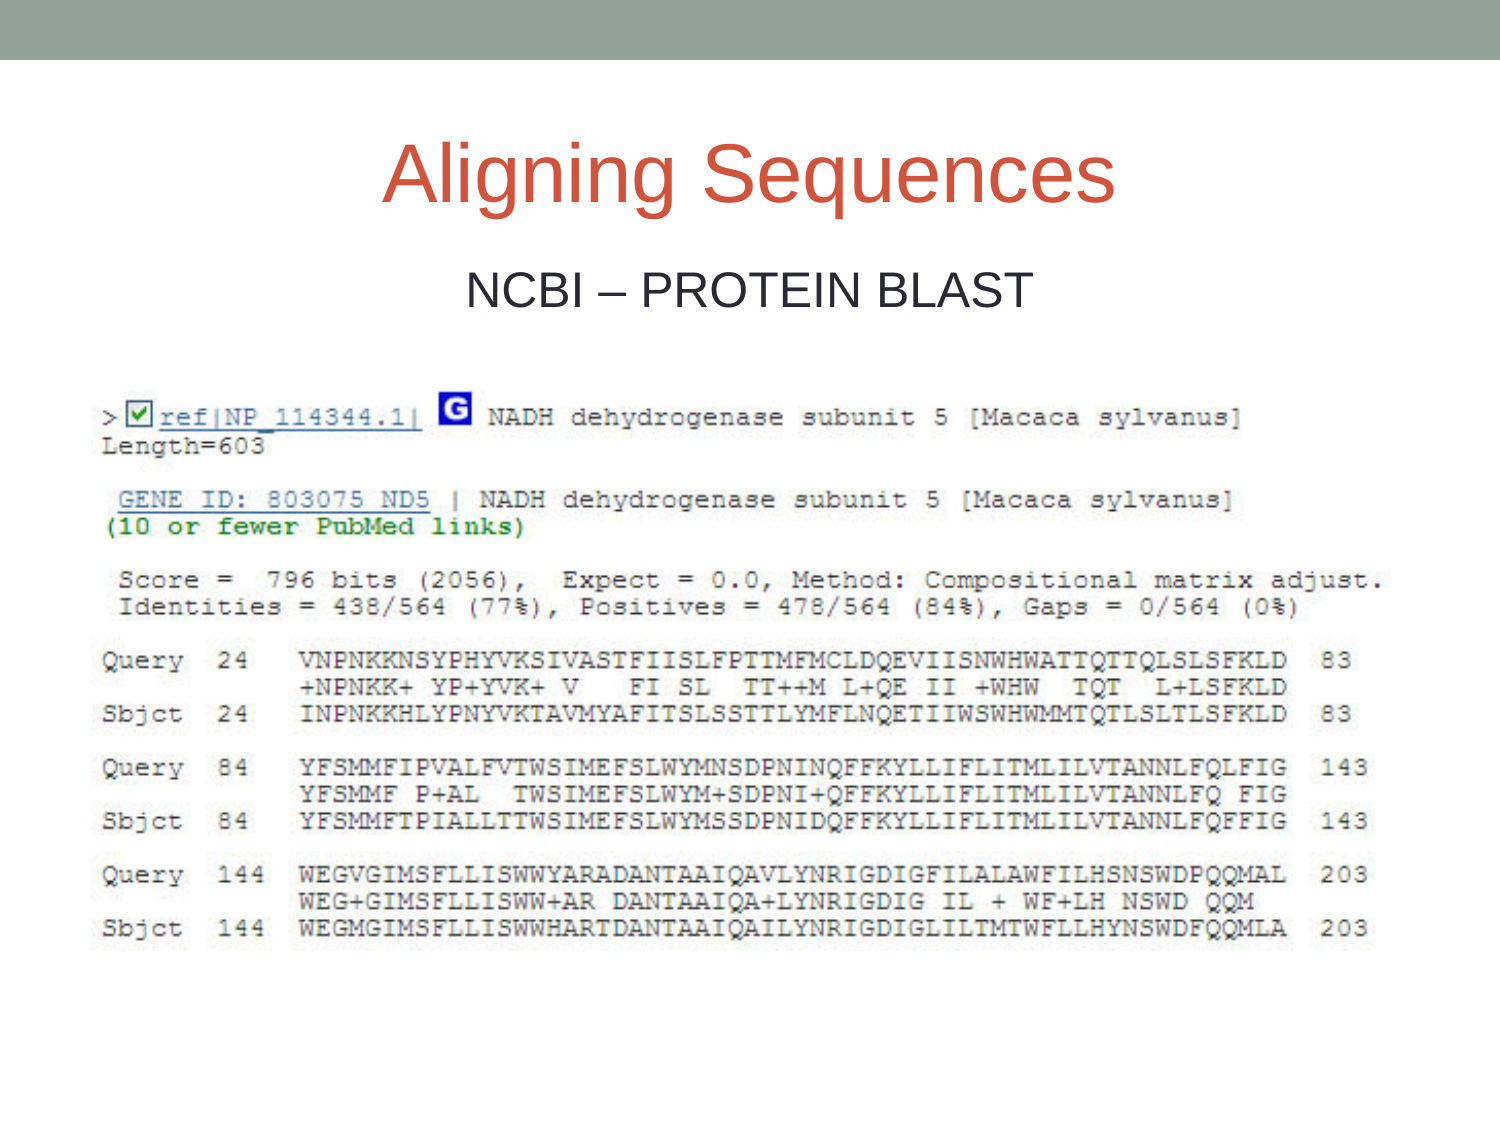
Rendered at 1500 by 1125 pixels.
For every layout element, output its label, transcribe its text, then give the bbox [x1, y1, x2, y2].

text_box NCBI – PROTEIN BLAST [74, 249, 1425, 325]
text_box Aligning Sequences [74, 87, 1425, 249]
picture [75, 325, 1425, 1063]
